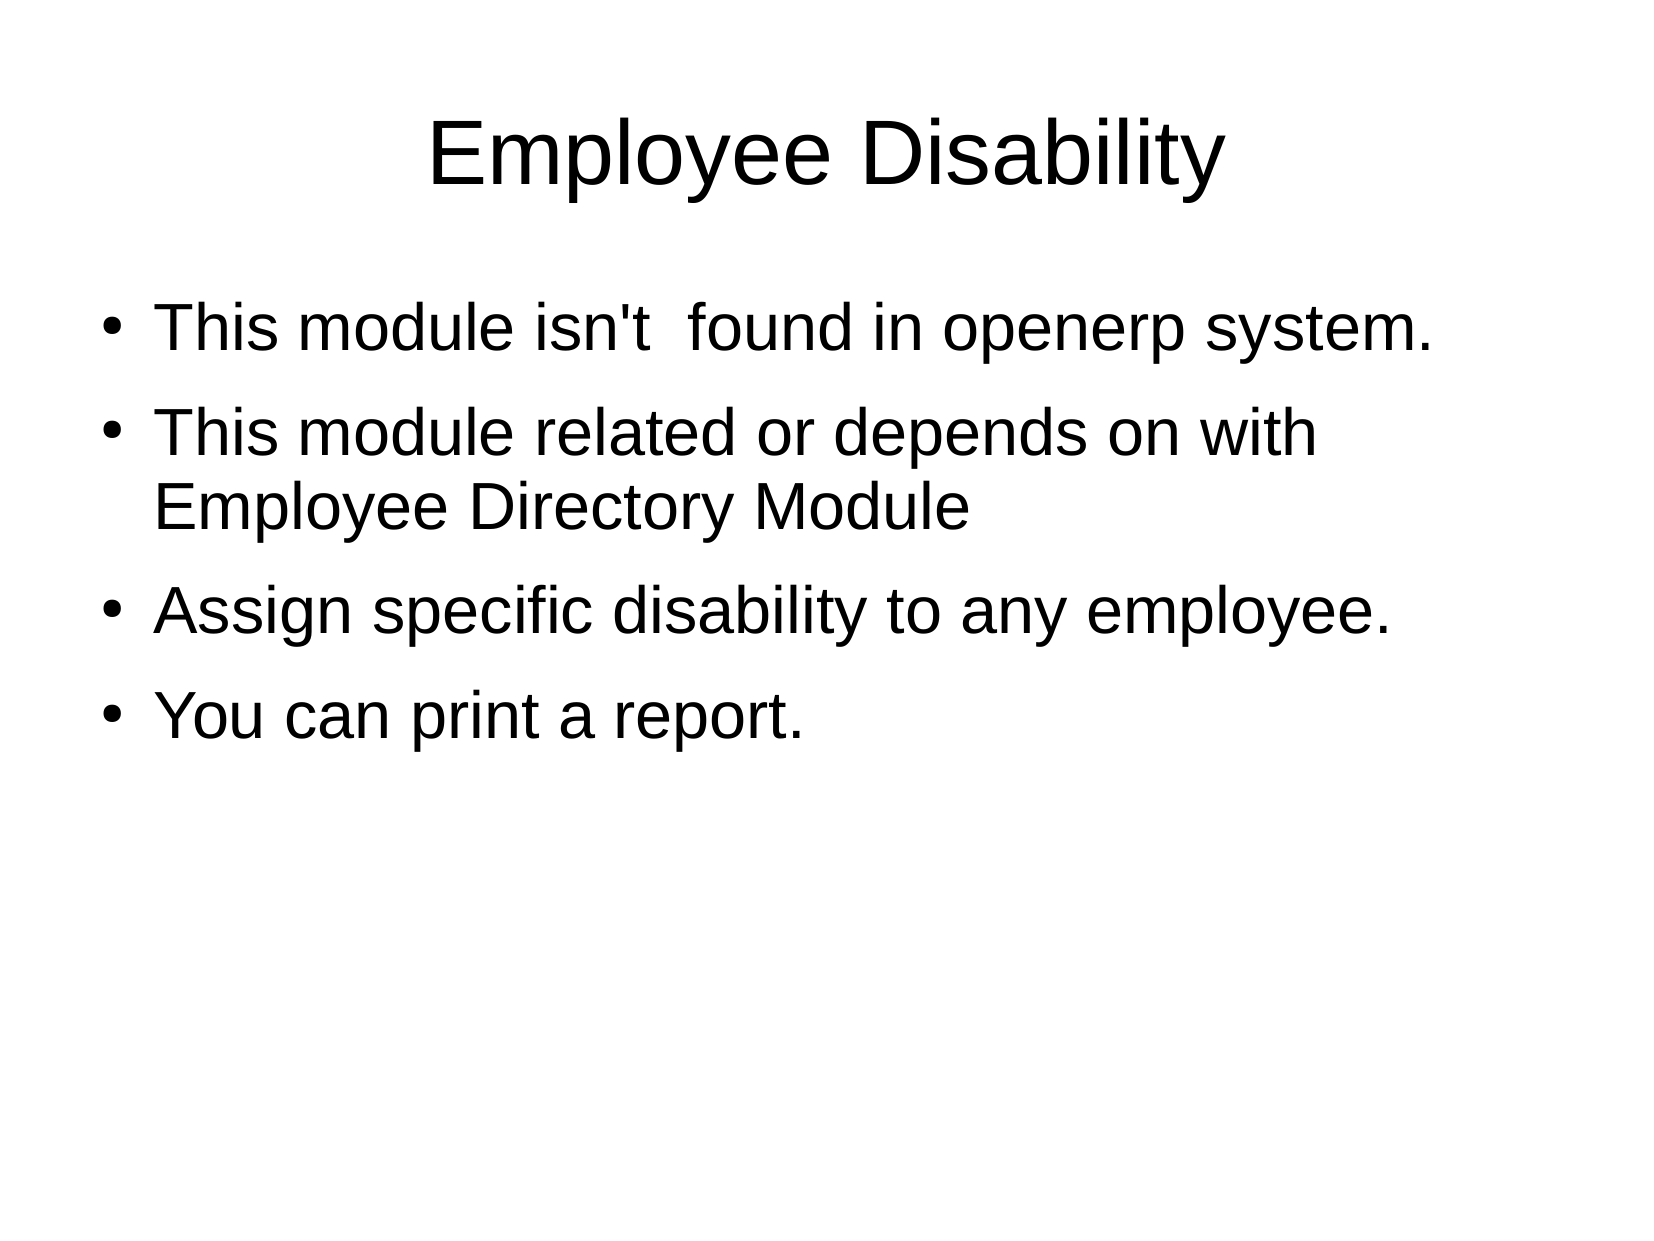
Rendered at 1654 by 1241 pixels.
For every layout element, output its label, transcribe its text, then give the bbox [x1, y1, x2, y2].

title Employee Disability [82, 49, 1571, 257]
list This module isn't found in openerp system. This module related or depends on with Employee Directory Module Assign specific disability to any employee. You can print a report. [82, 290, 1571, 1010]
